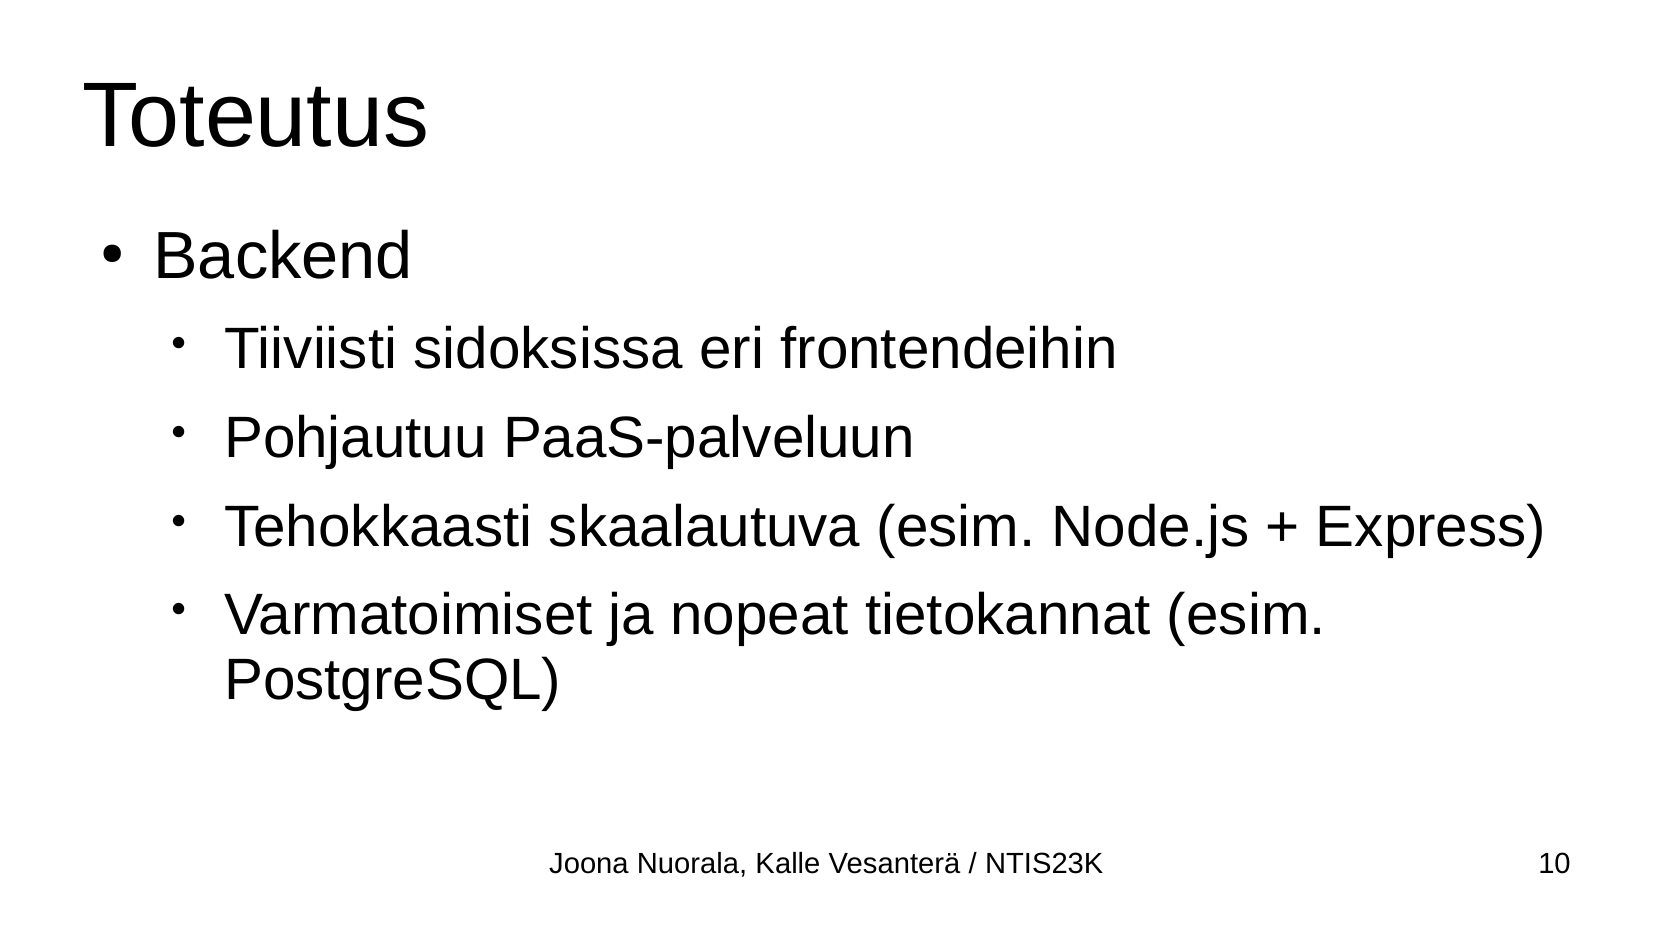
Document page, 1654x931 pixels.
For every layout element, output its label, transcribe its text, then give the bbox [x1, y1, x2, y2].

title Toteutus [82, 37, 1571, 193]
list Backend Tiiviisti sidoksissa eri frontendeihin Pohjautuu PaaS-palveluun Tehokkaasti skaalautuva (esim. Node.js + Express) Varmatoimiset ja nopeat tietokannat (esim. PostgreSQL) [82, 217, 1571, 758]
